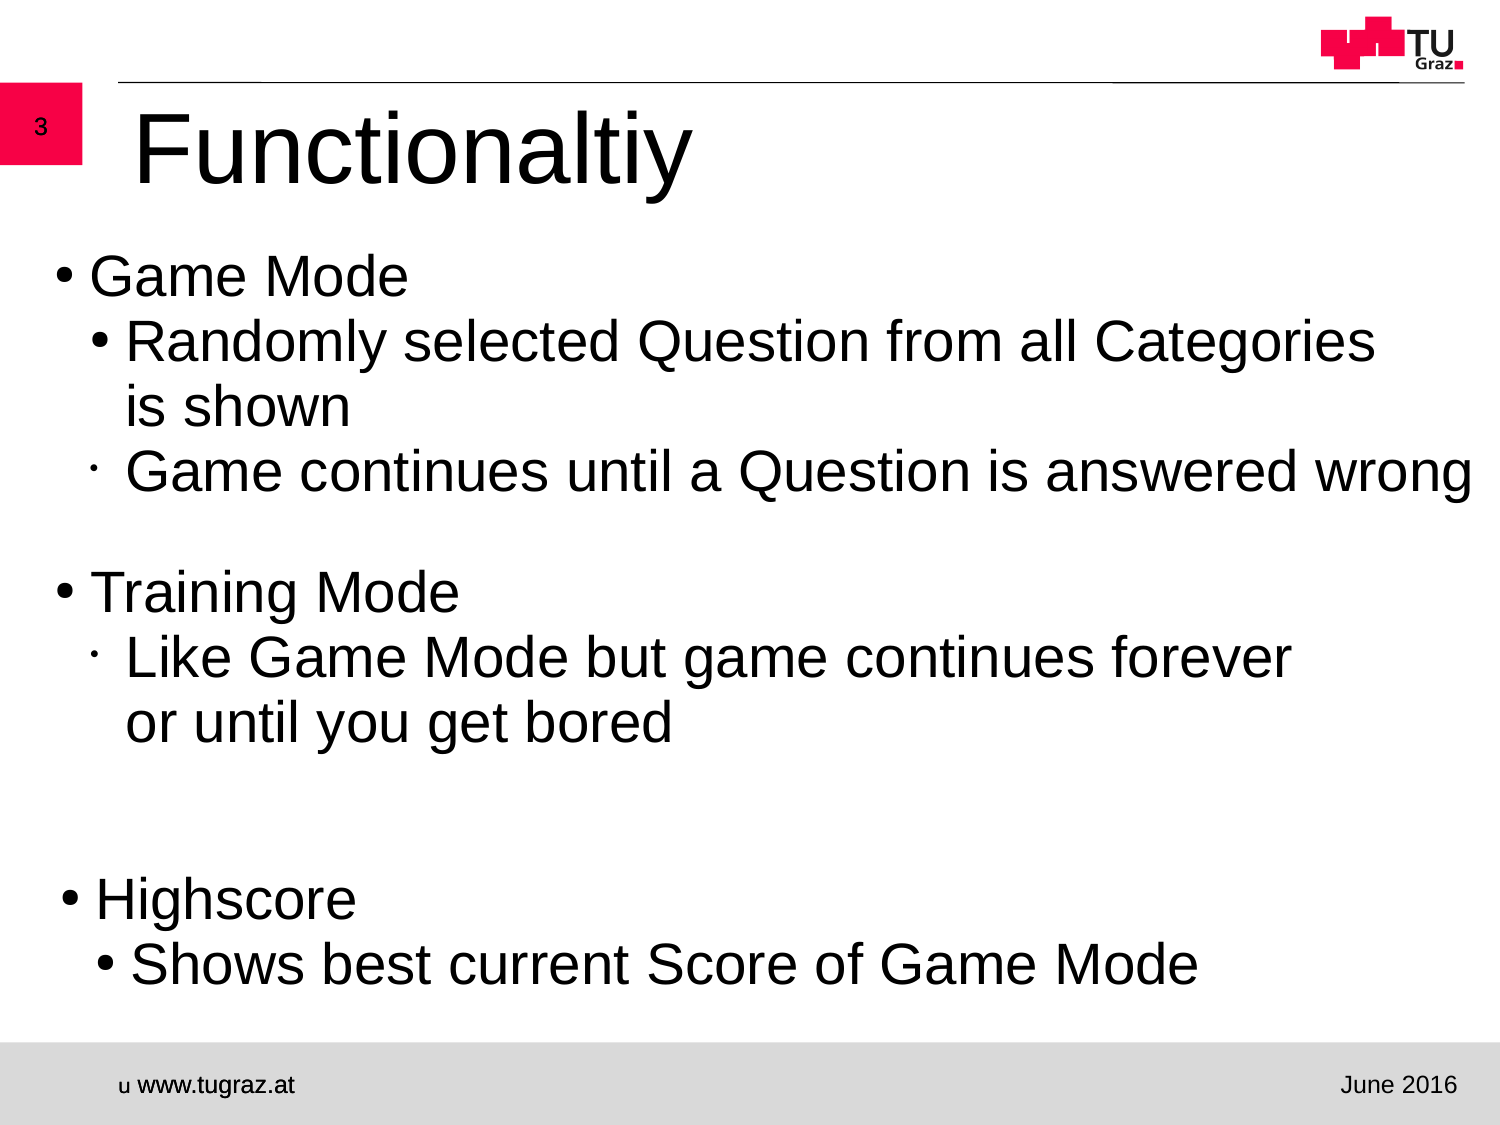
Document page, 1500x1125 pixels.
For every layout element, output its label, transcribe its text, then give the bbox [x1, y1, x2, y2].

text_box Functionaltiy [118, 85, 1337, 213]
text_box Training Mode Like Game Mode but game continues forever or until you get bored [39, 552, 1326, 762]
text_box Game Mode Randomly selected Question from all Categories is shown Game continues until a Question is answered wrong [39, 236, 1491, 511]
picture [1318, 12, 1466, 73]
text_box Highscore Shows best current Score of Game Mode [45, 859, 1217, 1004]
